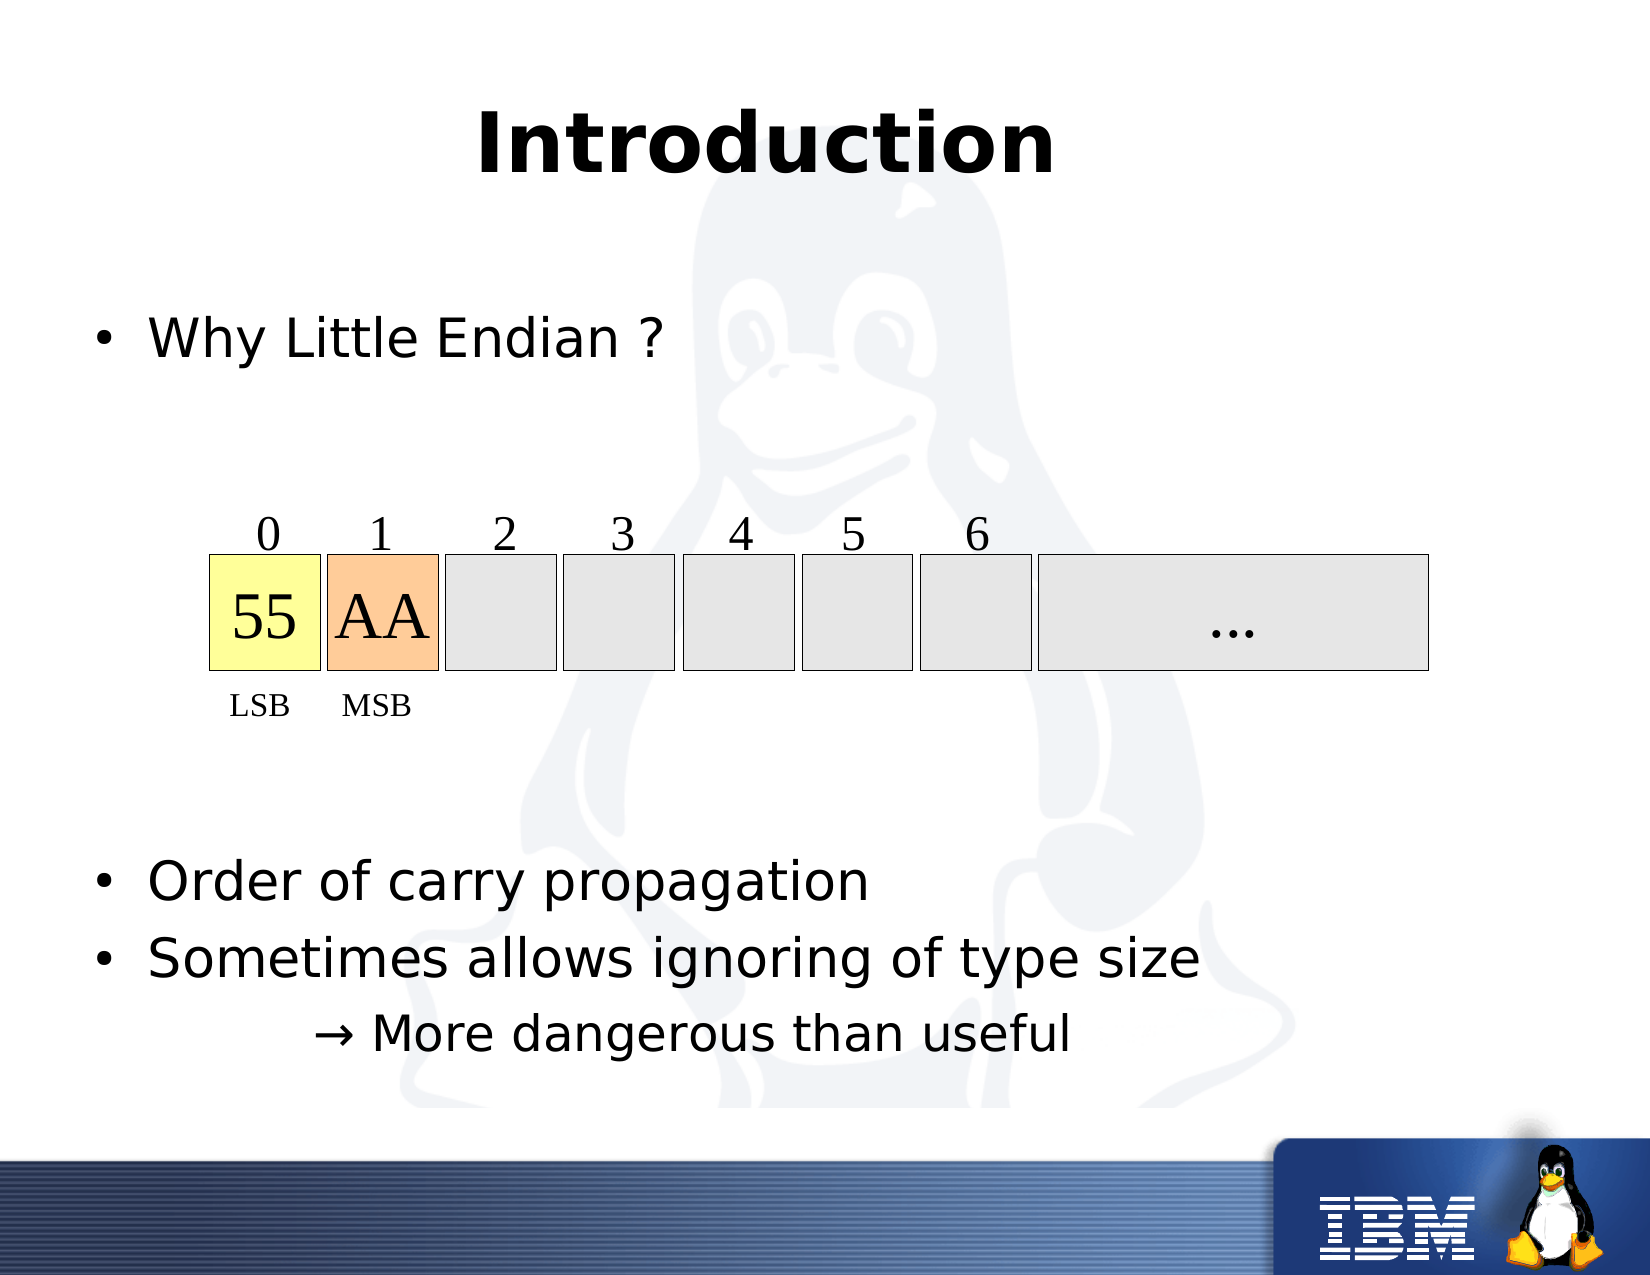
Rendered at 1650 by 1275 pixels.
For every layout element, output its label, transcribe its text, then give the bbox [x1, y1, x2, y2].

text_box 4 [728, 501, 754, 557]
text_box 1 [368, 501, 394, 557]
text_box [445, 554, 557, 671]
text_box 3 [610, 501, 636, 557]
title Introduction [76, 76, 1457, 211]
text_box [563, 554, 675, 671]
list Why Little Endian ? Order of carry propagation Sometimes allows ignoring of type size → More dangerous than useful [76, 307, 1457, 1171]
text_box 5 [840, 501, 866, 557]
text_box 2 [492, 501, 518, 557]
text_box MSB [341, 683, 413, 721]
text_box [802, 554, 913, 671]
text_box LSB [229, 683, 291, 721]
text_box ... [1038, 554, 1429, 671]
text_box 0 [256, 501, 282, 557]
text_box 55 [209, 554, 321, 671]
text_box [683, 554, 795, 671]
text_box AA [327, 554, 439, 671]
text_box [920, 554, 1032, 671]
text_box 6 [964, 501, 990, 557]
